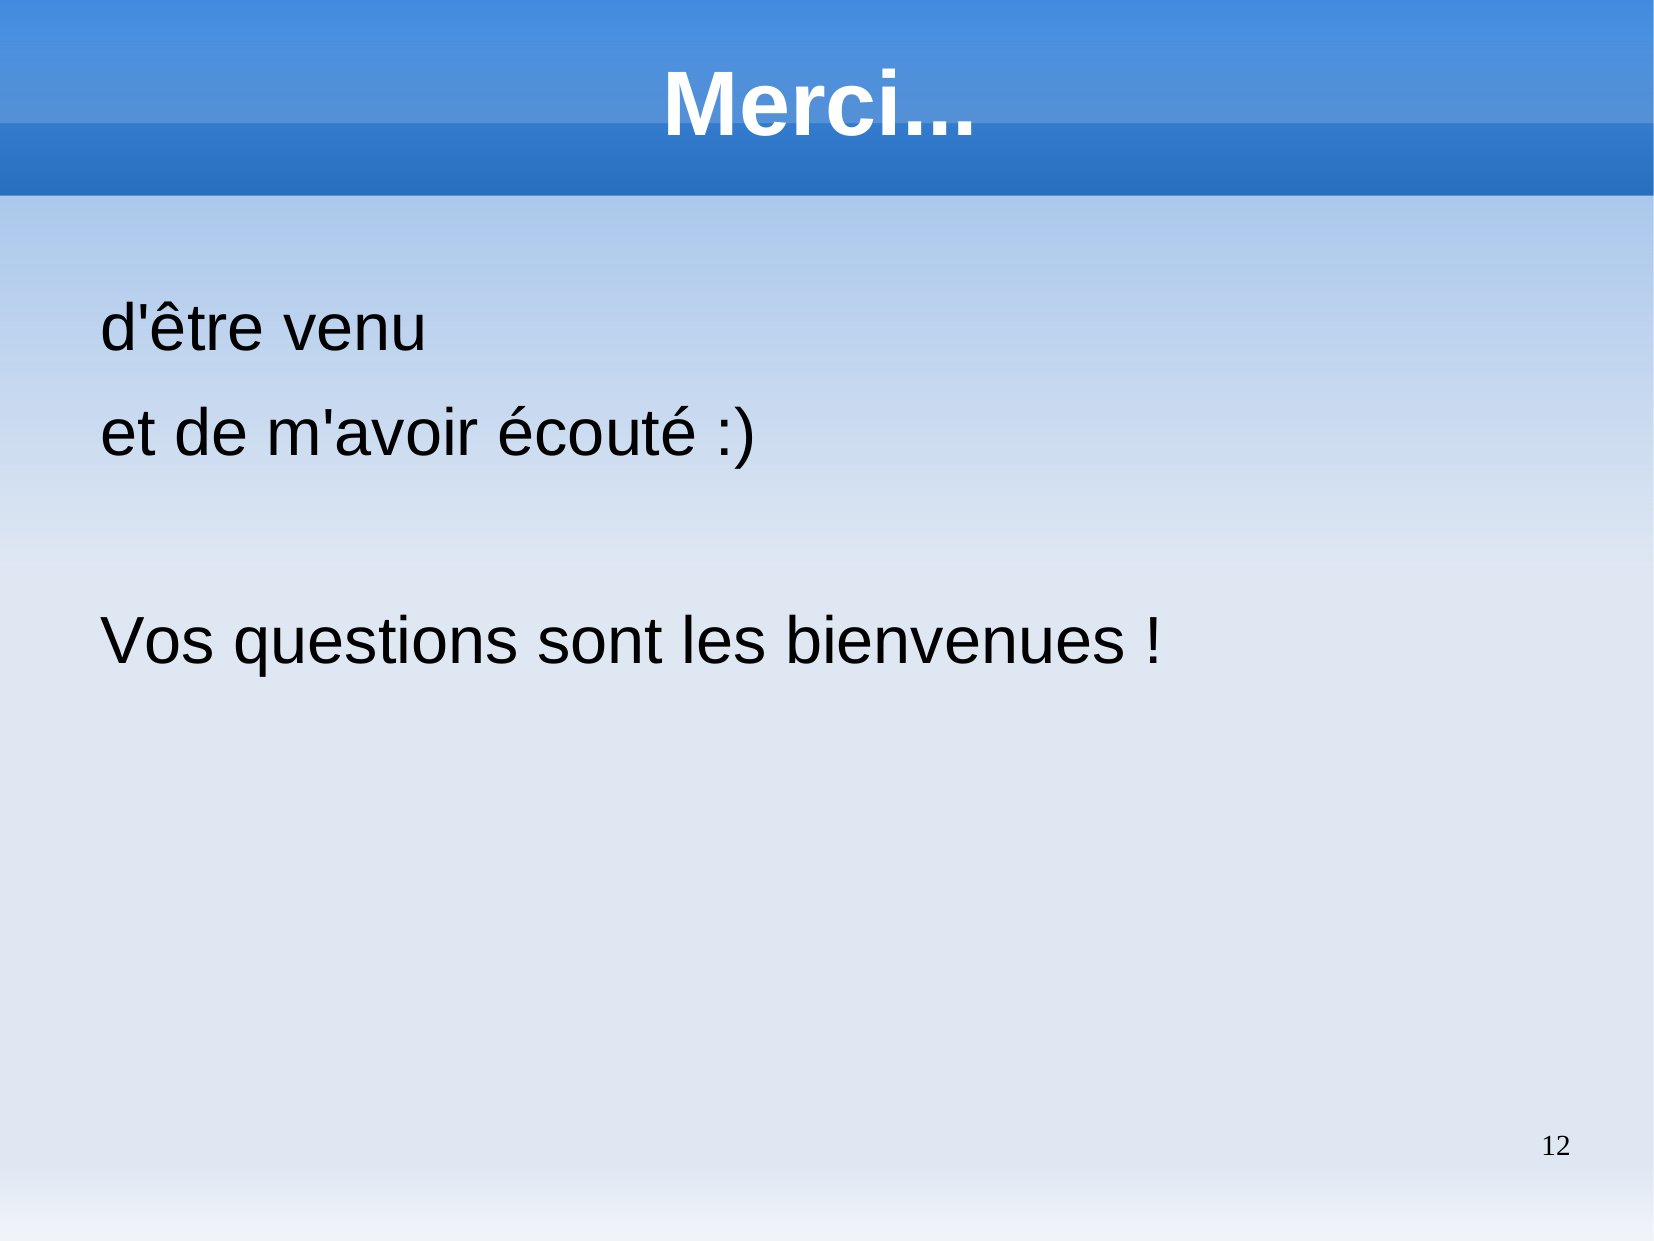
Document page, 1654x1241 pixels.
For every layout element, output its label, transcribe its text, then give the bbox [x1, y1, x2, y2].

title Merci... [76, 7, 1565, 200]
picture [0, 0, 1654, 1241]
list d'être venu et de m'avoir écouté :) Vos questions sont les bienvenues ! [82, 290, 1571, 886]
